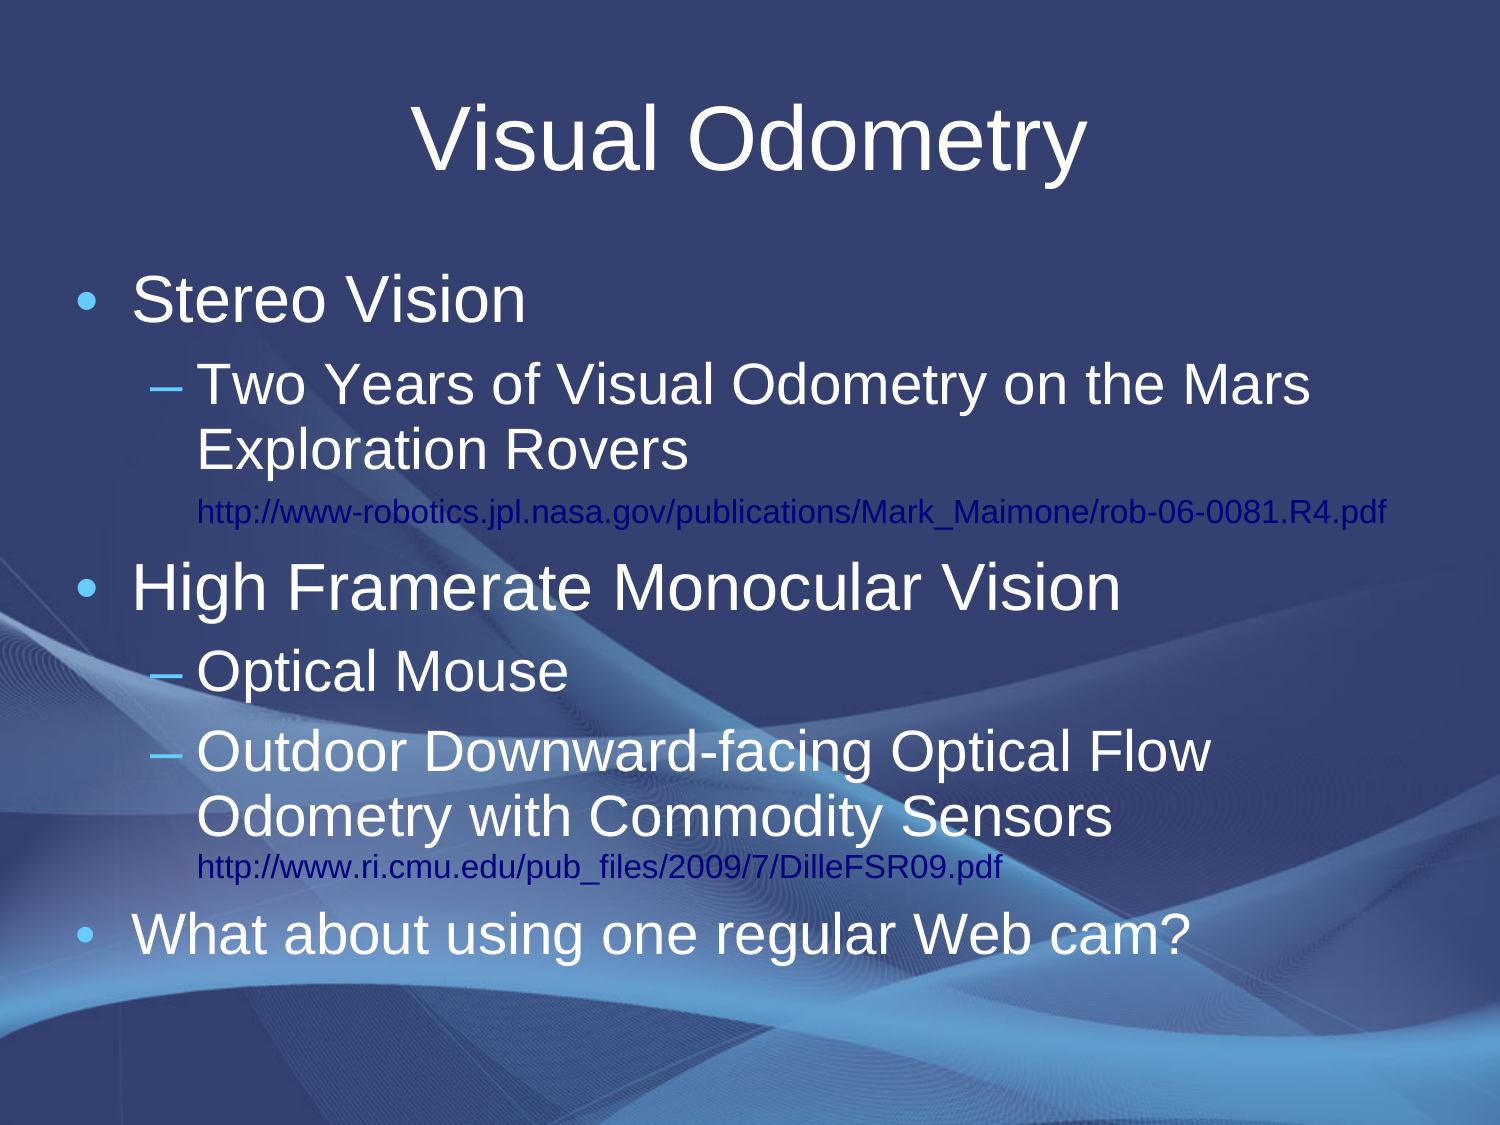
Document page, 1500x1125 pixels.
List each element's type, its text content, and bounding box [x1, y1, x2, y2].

title Visual Odometry [75, 52, 1426, 226]
list Stereo Vision Two Years of Visual Odometry on the Mars Exploration Rovers http://www-robotics.jpl.nasa.gov/publications/Mark_Maimone/rob-06-0081.R4.pdf High Framerate Monocular Vision Optical Mouse Outdoor Downward-facing Optical Flow Odometry with Commodity Sensors http://www.ri.cmu.edu/pub_files/2009/7/DilleFSR09.pdf What about using one regular Web cam? [75, 262, 1426, 966]
picture [0, 0, 1500, 1125]
